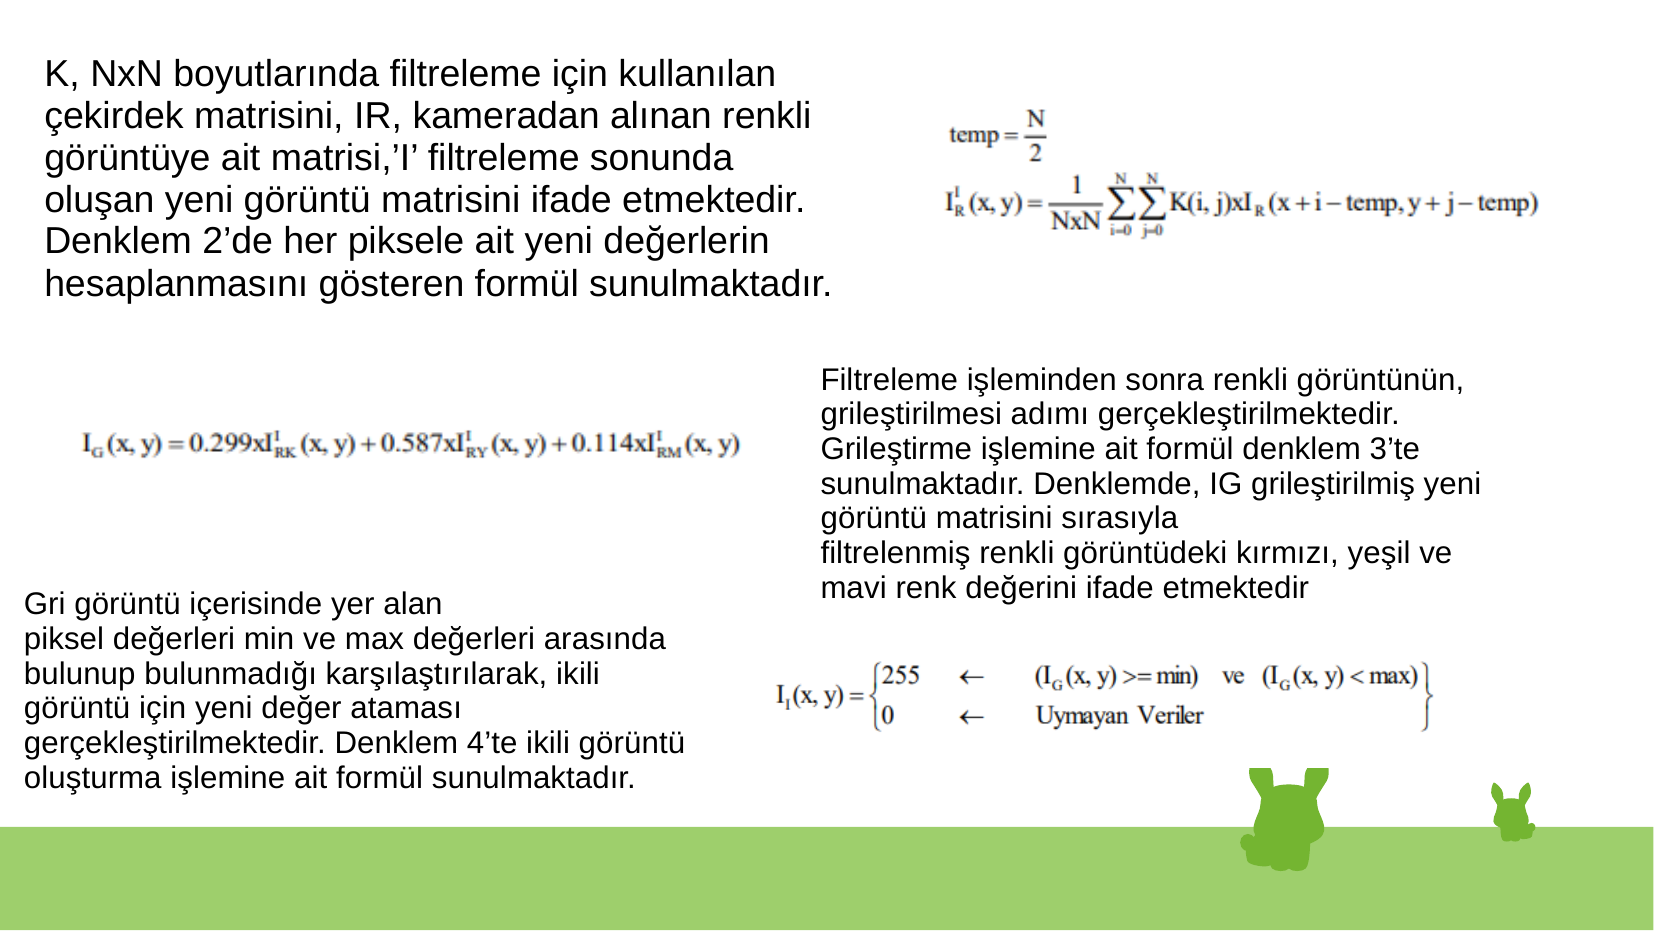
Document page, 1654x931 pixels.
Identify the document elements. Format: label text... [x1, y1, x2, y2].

picture [59, 383, 758, 502]
picture [767, 627, 1447, 768]
text_box K, NxN boyutlarında filtreleme için kullanılan çekirdek matrisini, IR, kameradan alınan renkli görüntüye ait matrisi,’I’ filtreleme sonunda oluşan yeni görüntü matrisini ifade etmektedir. Denklem 2’de her piksele ait yeni değerlerin hesaplanmasını gösteren formül sunulmaktadır. [29, 44, 854, 414]
text_box Filtreleme işleminden sonra renkli görüntünün, grileştirilmesi adımı gerçekleştirilmektedir. Grileştirme işlemine ait formül denklem 3’te sunulmaktadır. Denklemde, IG grileştirilmiş yeni görüntü matrisini sırasıyla filtrelenmiş renkli görüntüdeki kırmızı, yeşil ve mavi renk değerini ifade etmektedir [805, 354, 1625, 580]
text_box Gri görüntü içerisinde yer alan piksel değerleri min ve max değerleri arasında bulunup bulunmadığı karşılaştırılarak, ikili görüntü için yeni değer ataması gerçekleştirilmektedir. Denklem 4’te ikili görüntü oluşturma işlemine ait formül sunulmaktadır. [9, 579, 827, 846]
picture [941, 95, 1565, 266]
